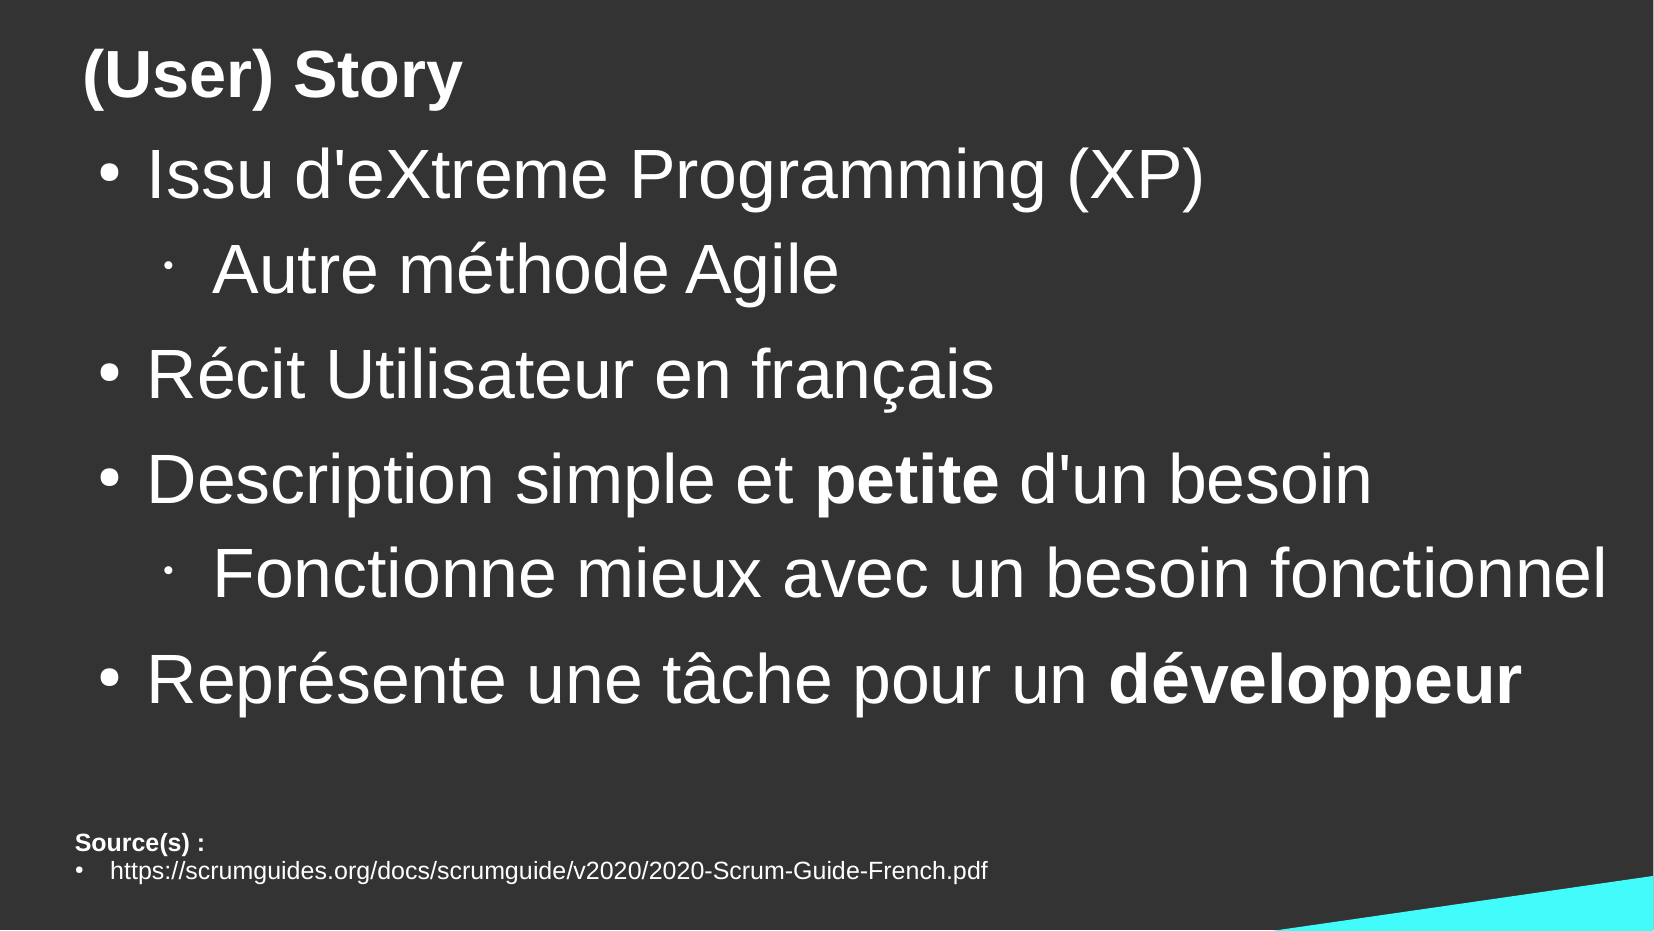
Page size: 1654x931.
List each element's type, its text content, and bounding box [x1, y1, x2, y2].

list Issu d'eXtreme Programming (XP) Autre méthode Agile Récit Utilisateur en français Description simple et petite d'un besoin Fonctionne mieux avec un besoin fonctionnel Représente une tâche pour un développeur [80, 135, 1620, 777]
text_box Source(s) : https://scrumguides.org/docs/scrumguide/v2020/2020-Scrum-Guide-French.pdf [60, 821, 1546, 921]
text_box [1271, 875, 1654, 931]
title (User) Story [82, 37, 1571, 122]
